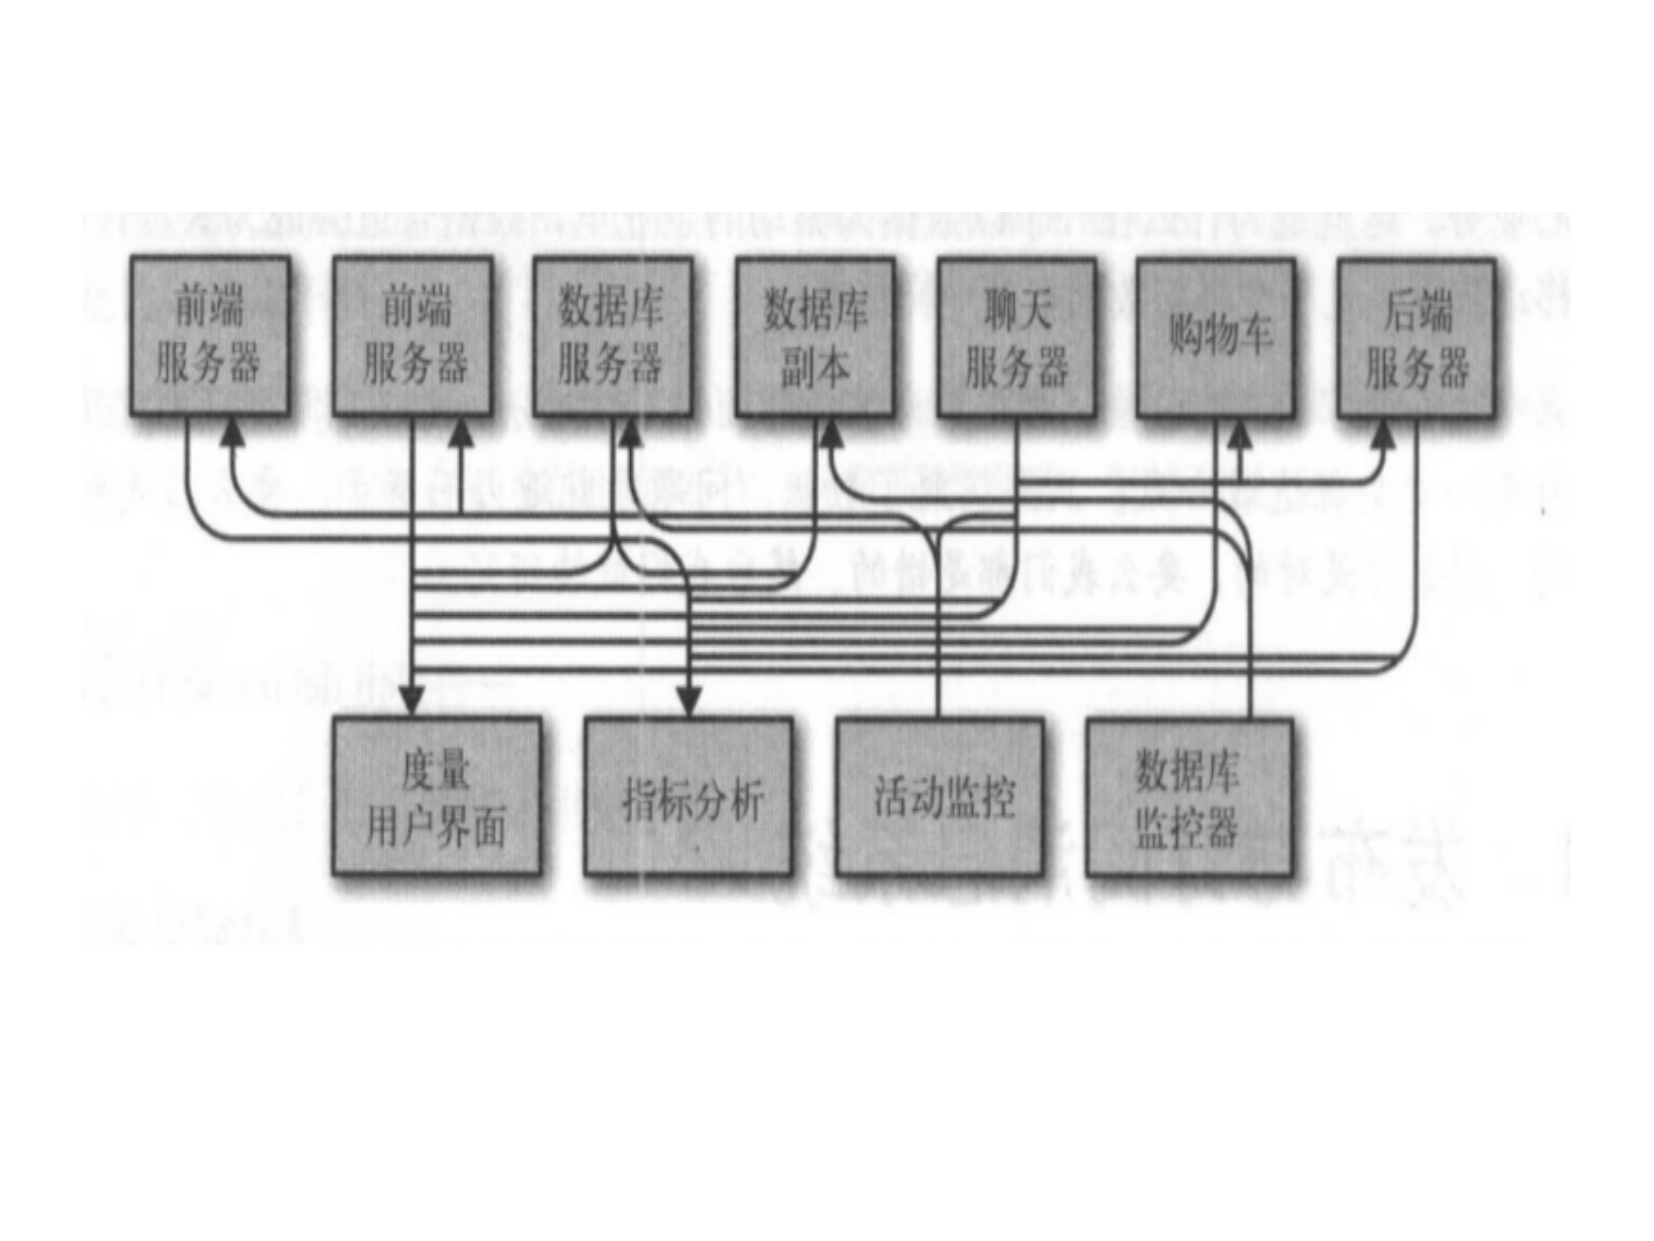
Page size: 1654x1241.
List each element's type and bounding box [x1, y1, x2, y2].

picture [82, 212, 1571, 945]
